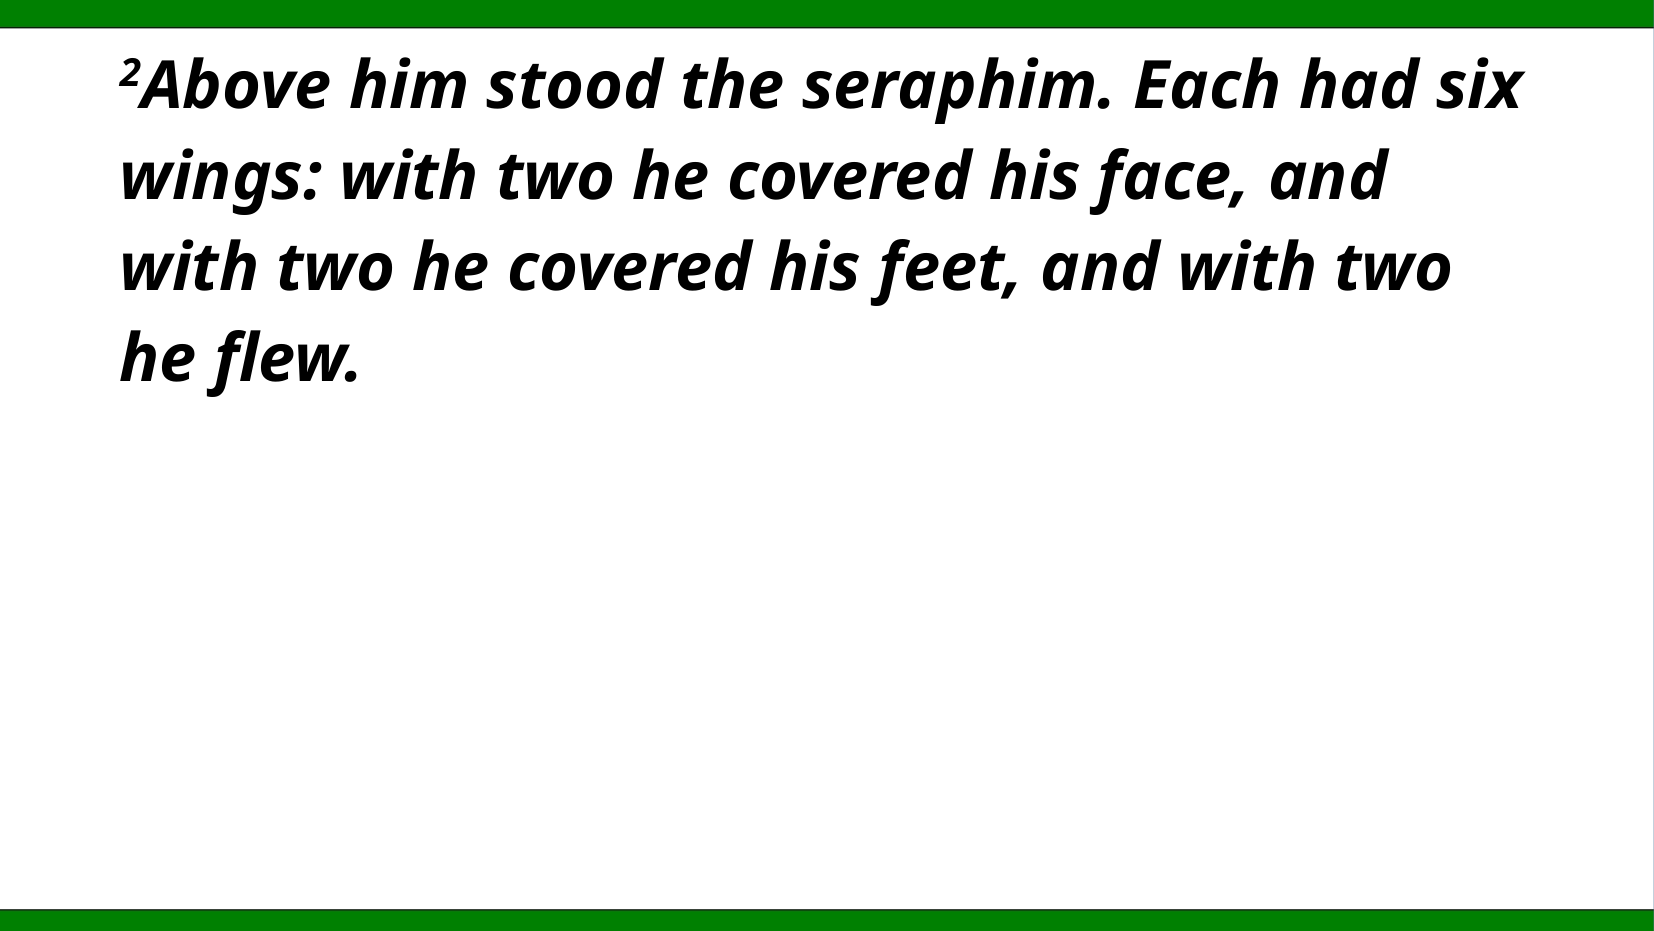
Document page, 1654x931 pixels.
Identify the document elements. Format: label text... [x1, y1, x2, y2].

picture [0, 0, 1654, 931]
text_box 2Above him stood the seraphim. Each had six wings: with two he covered his face, and with two he covered his feet, and with two he flew. [105, 30, 1561, 346]
